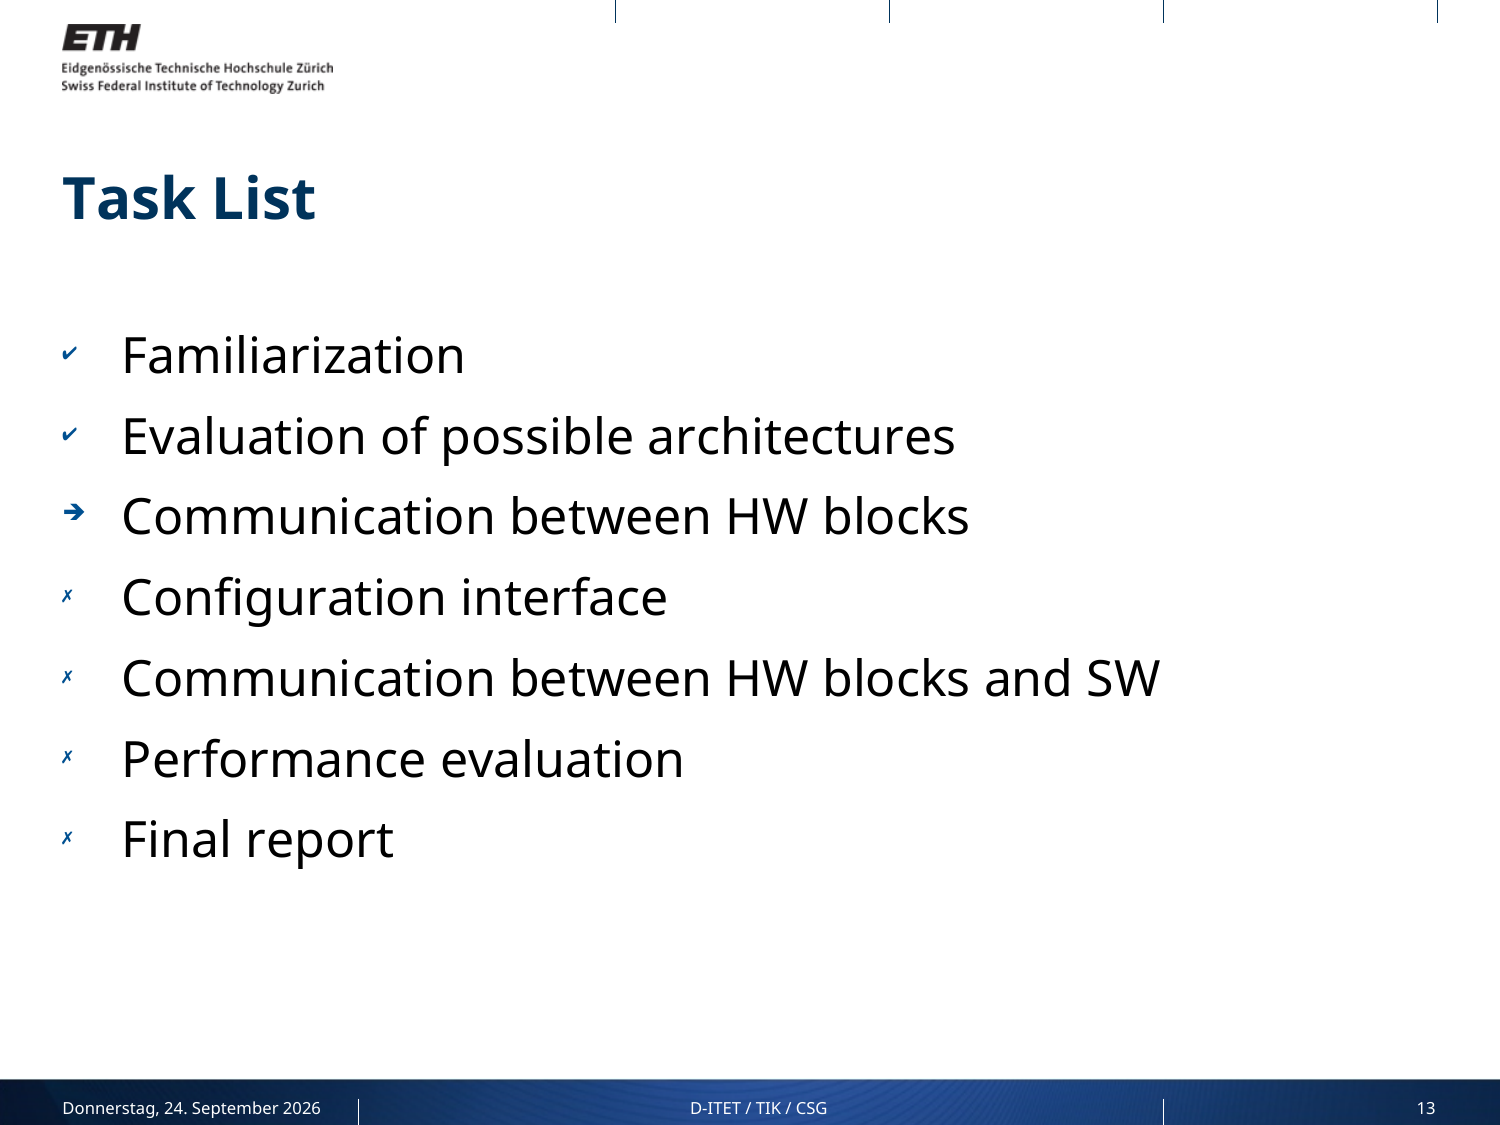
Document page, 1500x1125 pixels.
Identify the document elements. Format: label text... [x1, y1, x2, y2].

picture [62, 24, 333, 94]
title Task List [62, 157, 1438, 296]
picture [0, 1078, 1500, 1125]
list Familiarization Evaluation of possible architectures Communication between HW blocks Configuration interface Communication between HW blocks and SW Performance evaluation Final report [62, 319, 1438, 1067]
